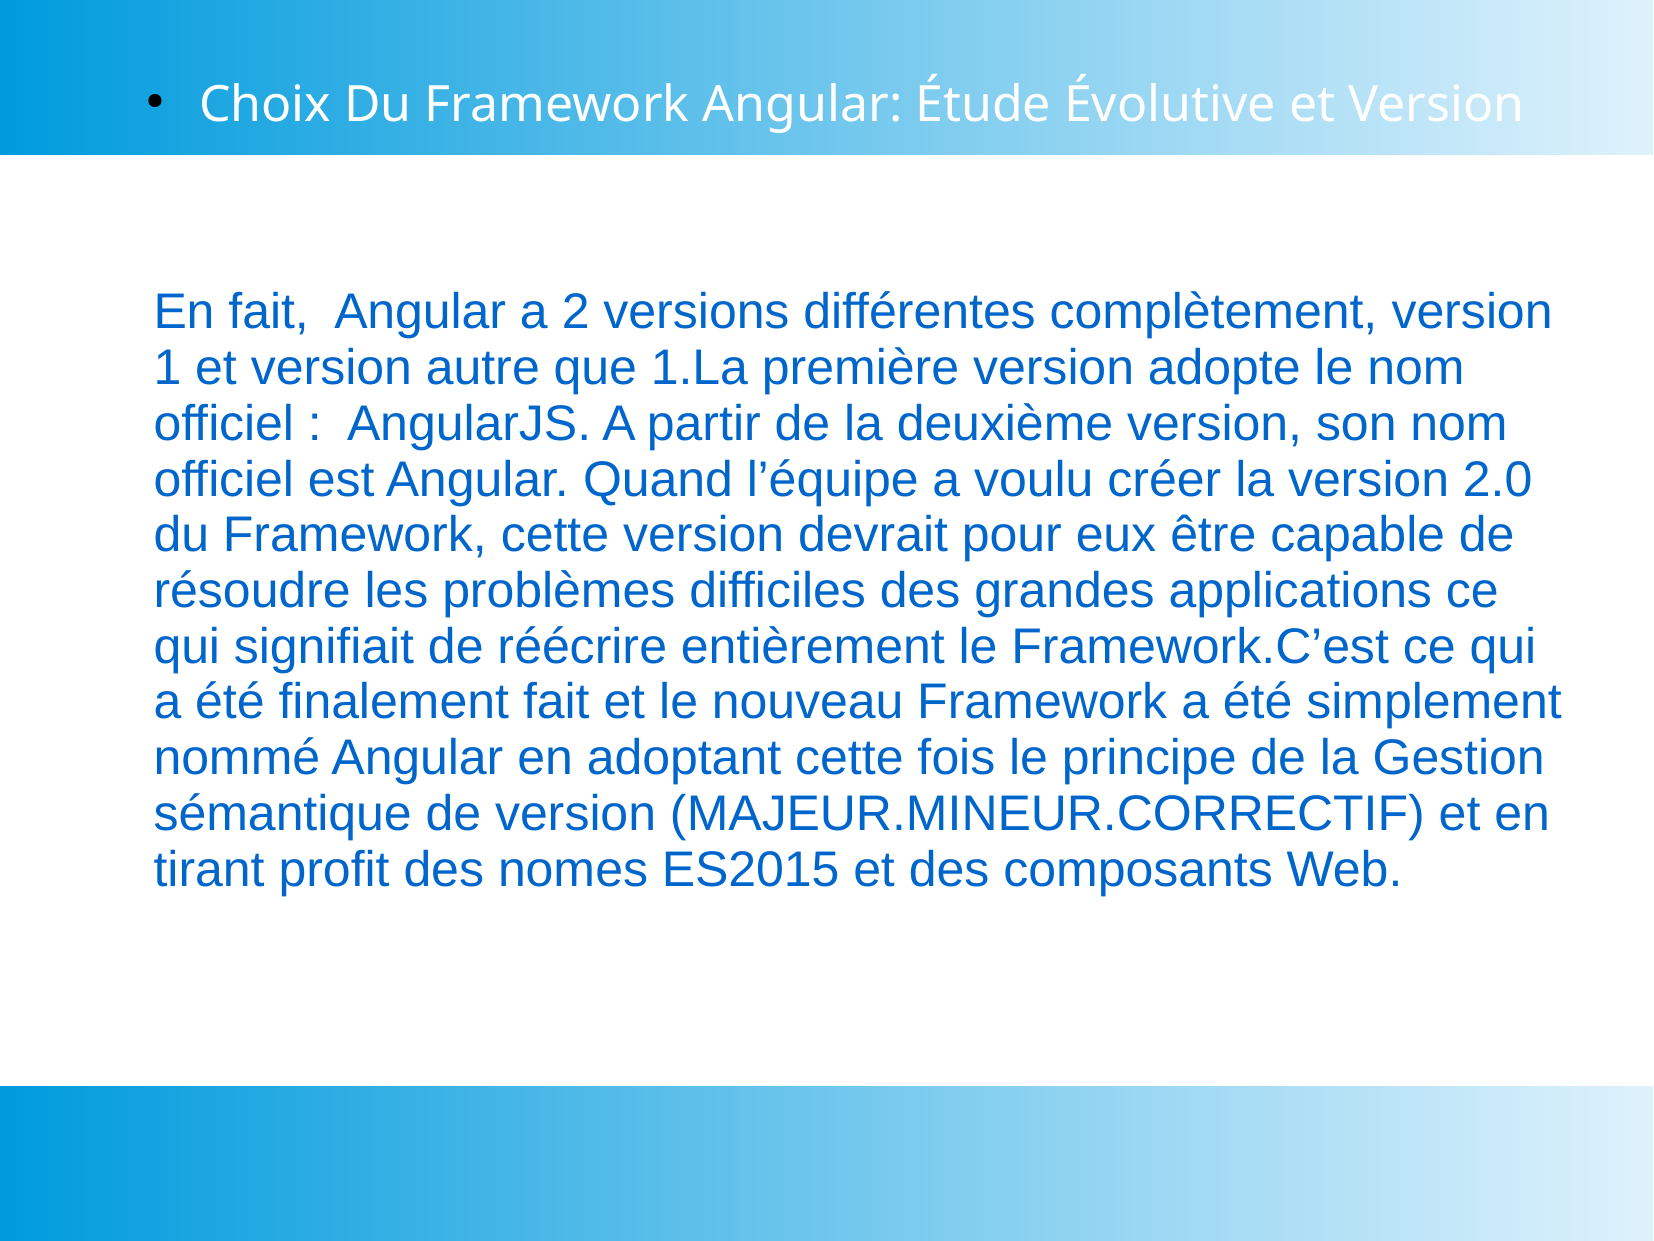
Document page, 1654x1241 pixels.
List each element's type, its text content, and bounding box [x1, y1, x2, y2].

title Choix Du Framework Angular: Étude Évolutive et Version [82, 49, 1571, 155]
list En fait, Angular a 2 versions différentes complètement, version 1 et version autre que 1.La première version adopte le nom officiel : AngularJS. A partir de la deuxième version, son nom officiel est Angular. Quand l’équipe a voulu créer la version 2.0 du Framework, cette version devrait pour eux être capable de résoudre les problèmes difficiles des grandes applications ce qui signifiait de réécrire entièrement le Framework.C’est ce qui a été finalement fait et le nouveau Framework a été simplement nommé Angular en adoptant cette fois le principe de la Gestion sémantique de version (MAJEUR.MINEUR.CORRECTIF) et en tirant profit des nomes ES2015 et des composants Web. [82, 283, 1571, 1003]
